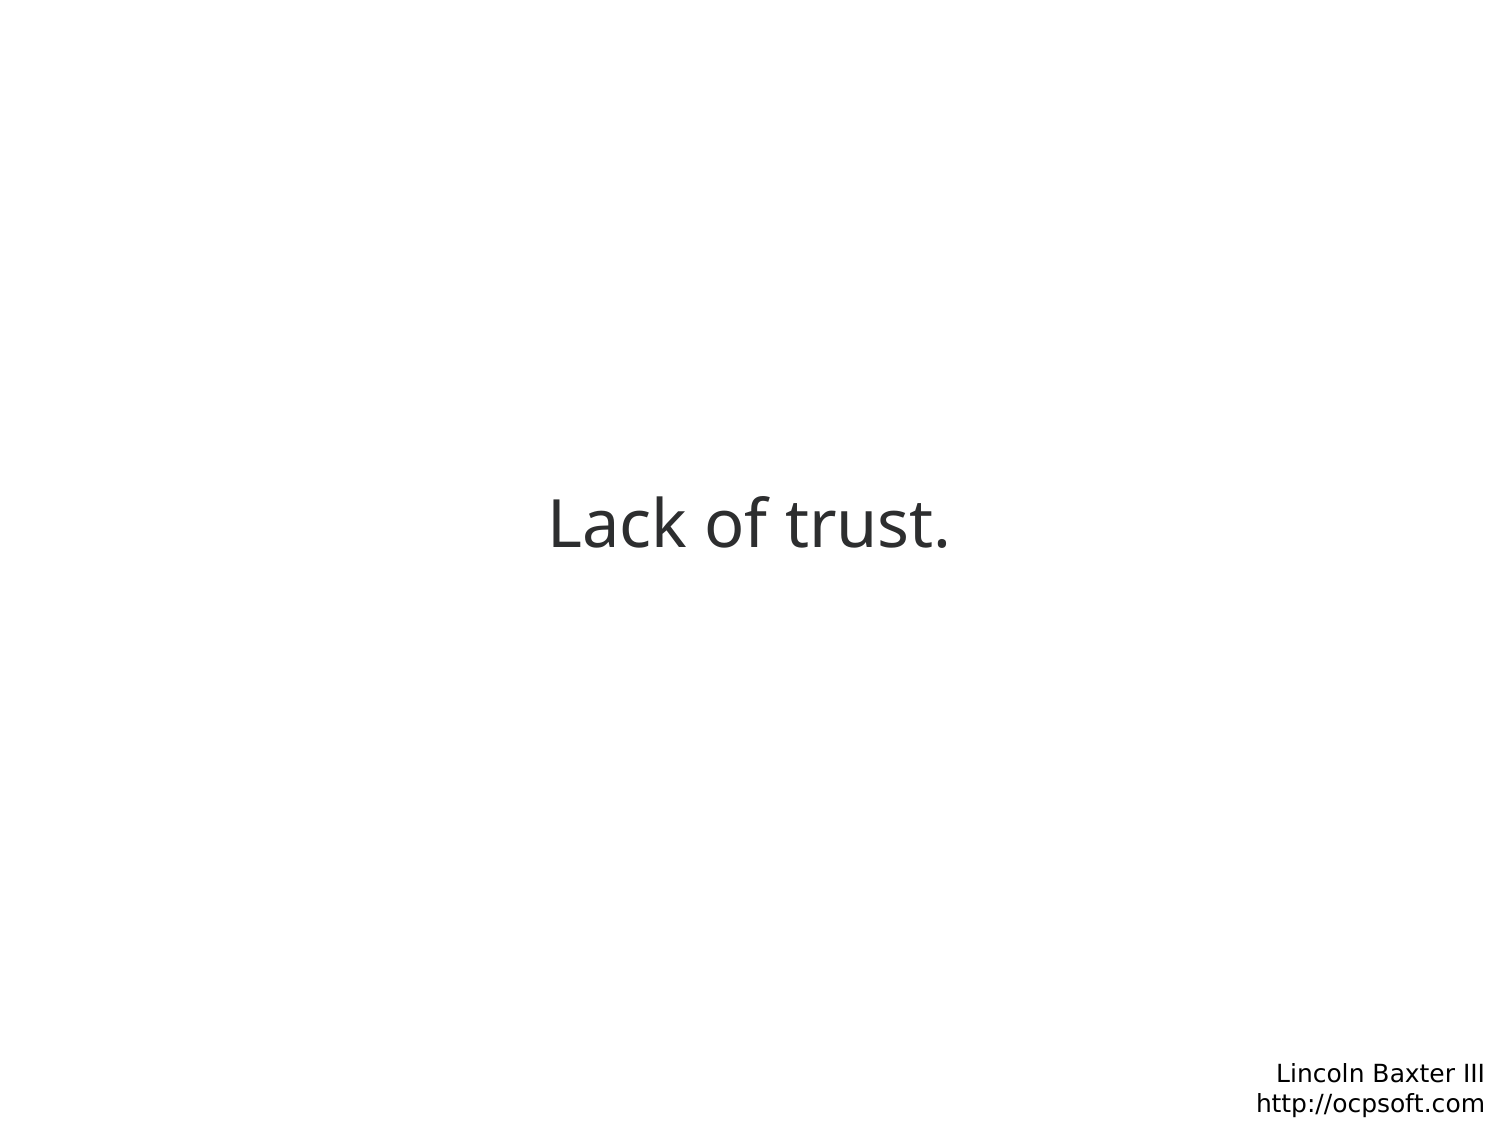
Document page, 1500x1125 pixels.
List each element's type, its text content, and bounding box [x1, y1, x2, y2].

subtitle Lack of trust. [75, 112, 1425, 931]
